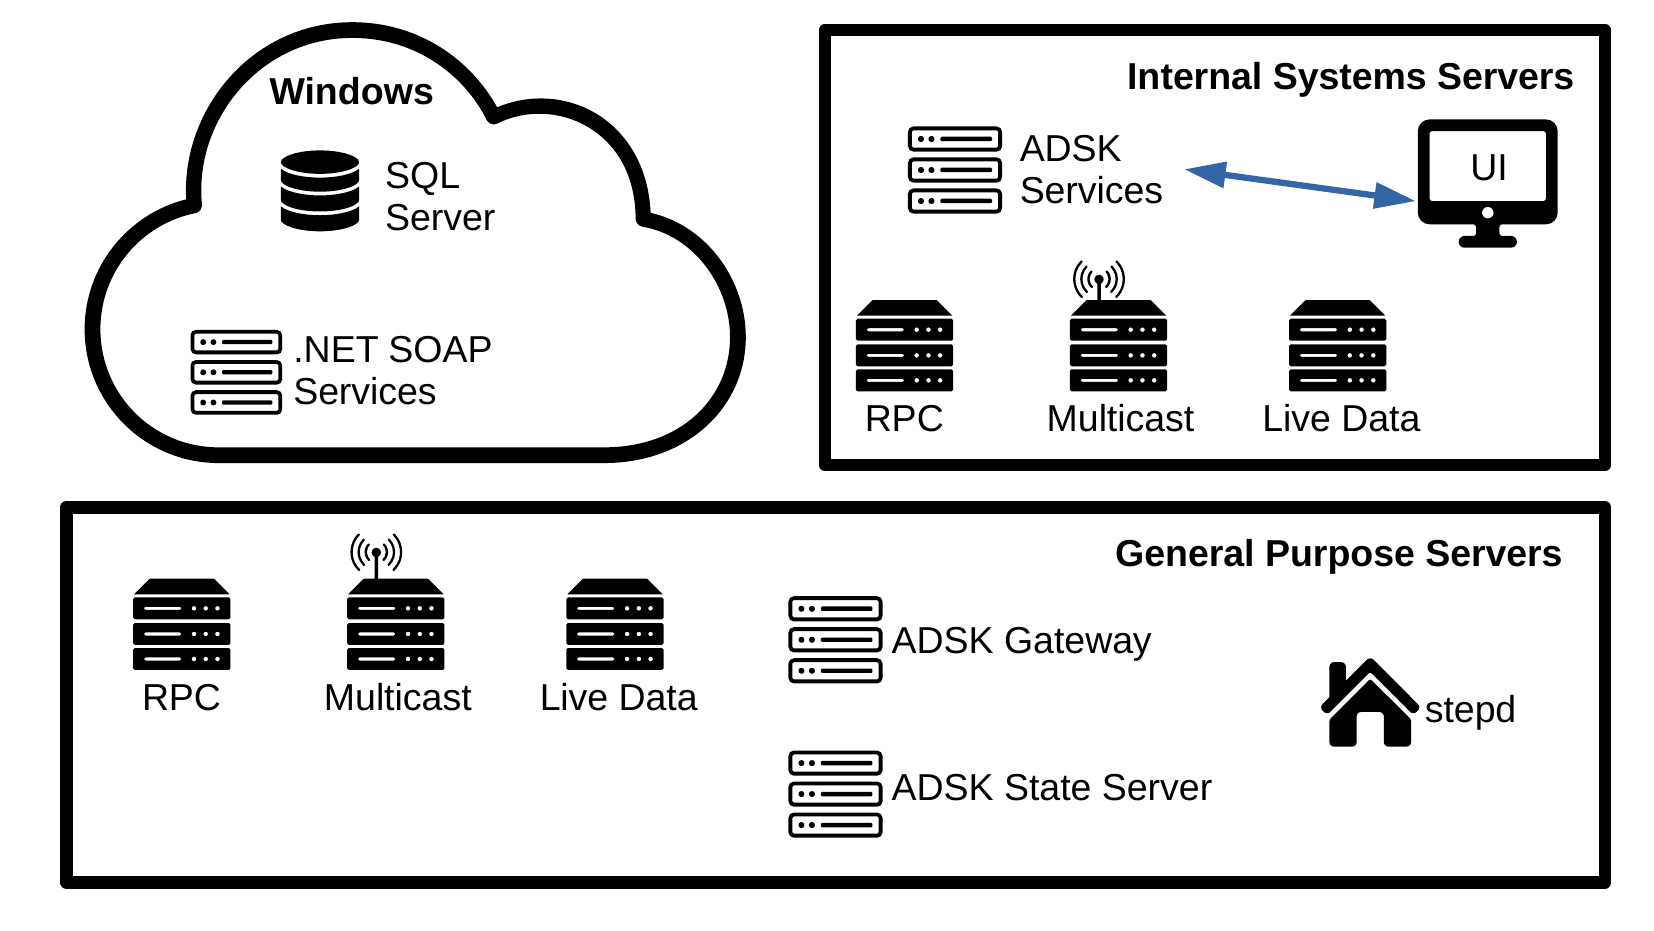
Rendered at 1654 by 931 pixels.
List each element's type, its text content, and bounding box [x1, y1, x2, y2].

text_box Live Data [525, 668, 733, 726]
text_box RPC [850, 390, 1031, 447]
text_box Multicast [309, 668, 520, 726]
text_box .NET SOAP Services [278, 320, 564, 420]
text_box Windows [254, 62, 463, 120]
text_box UI [1455, 138, 1550, 196]
picture [1289, 300, 1387, 390]
text_box stepd [1410, 680, 1561, 738]
text_box ADSK State Server [876, 759, 1252, 816]
picture [1315, 647, 1426, 785]
text_box ADSK Services [1005, 120, 1186, 219]
text_box SQL Server [370, 147, 536, 247]
text_box Internal Systems Servers [1112, 48, 1638, 106]
picture [1414, 110, 1561, 292]
text_box ADSK Gateway [876, 612, 1252, 670]
text_box General Purpose Servers [1100, 525, 1626, 582]
text_box Multicast [1031, 390, 1242, 447]
text_box RPC [127, 668, 309, 726]
text_box Live Data [1247, 390, 1456, 447]
picture [17, 0, 813, 838]
picture [73, 514, 886, 869]
picture [1069, 257, 1168, 390]
picture [855, 300, 954, 390]
picture [905, 120, 1006, 245]
